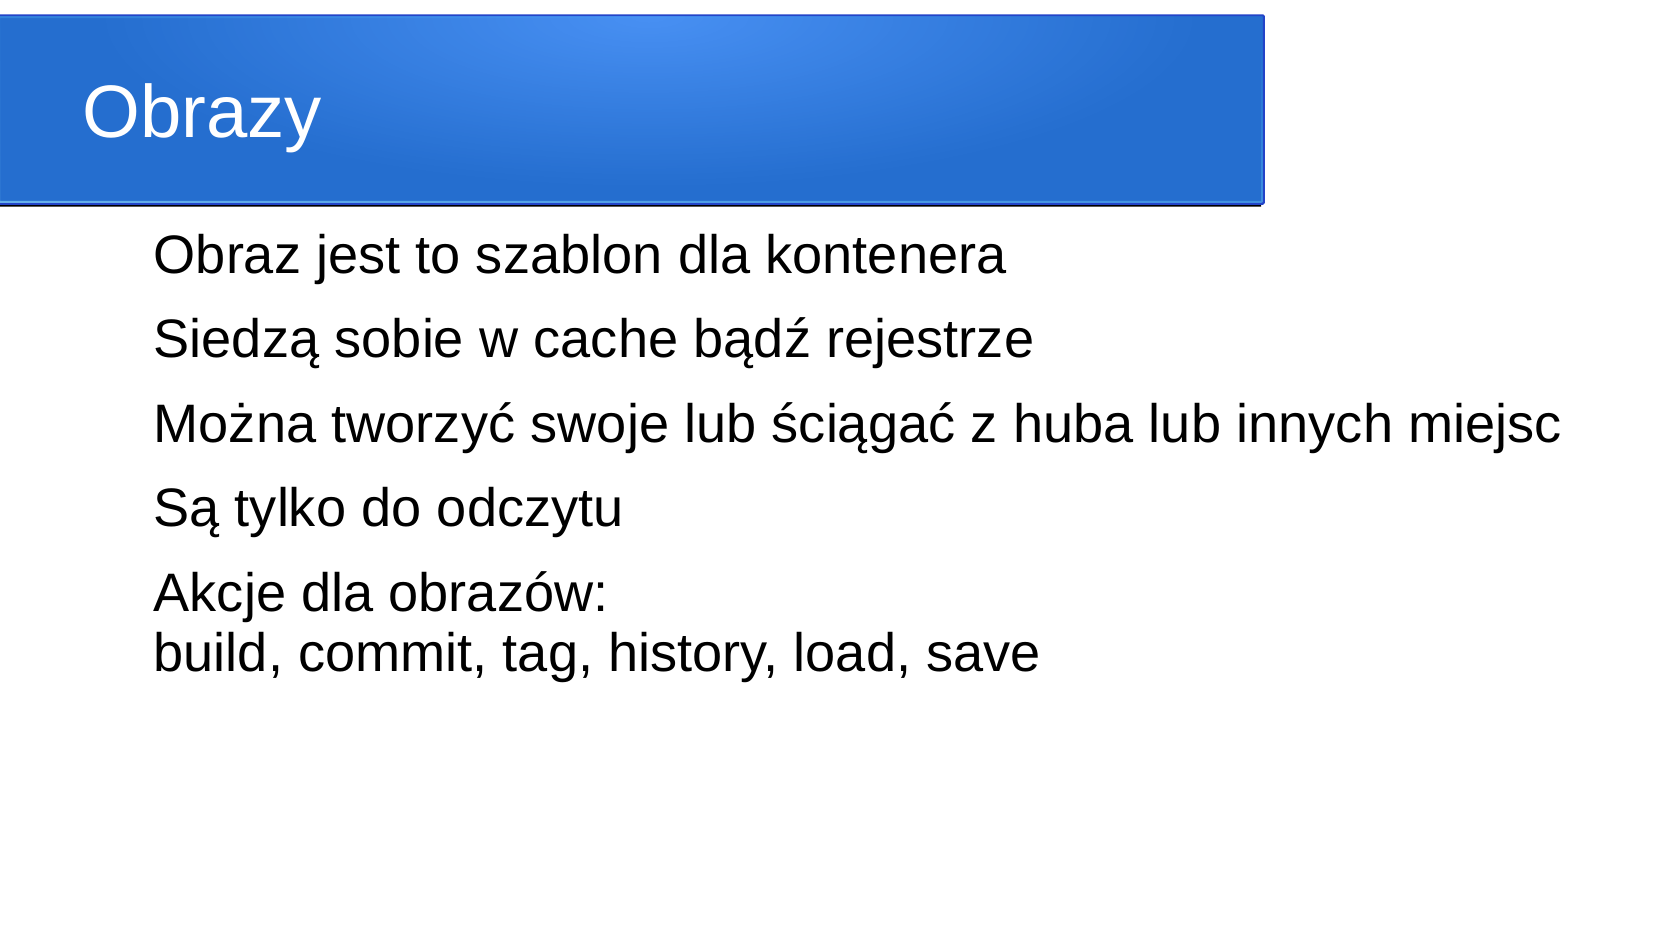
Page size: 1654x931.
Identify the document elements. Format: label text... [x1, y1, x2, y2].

title Obrazy [82, 35, 1235, 189]
list Obraz jest to szablon dla kontenera Siedzą sobie w cache bądź rejestrze Można tworzyć swoje lub ściągać z huba lub innych miejsc Są tylko do odczytu Akcje dla obrazów: build, commit, tag, history, load, save [82, 224, 1571, 764]
